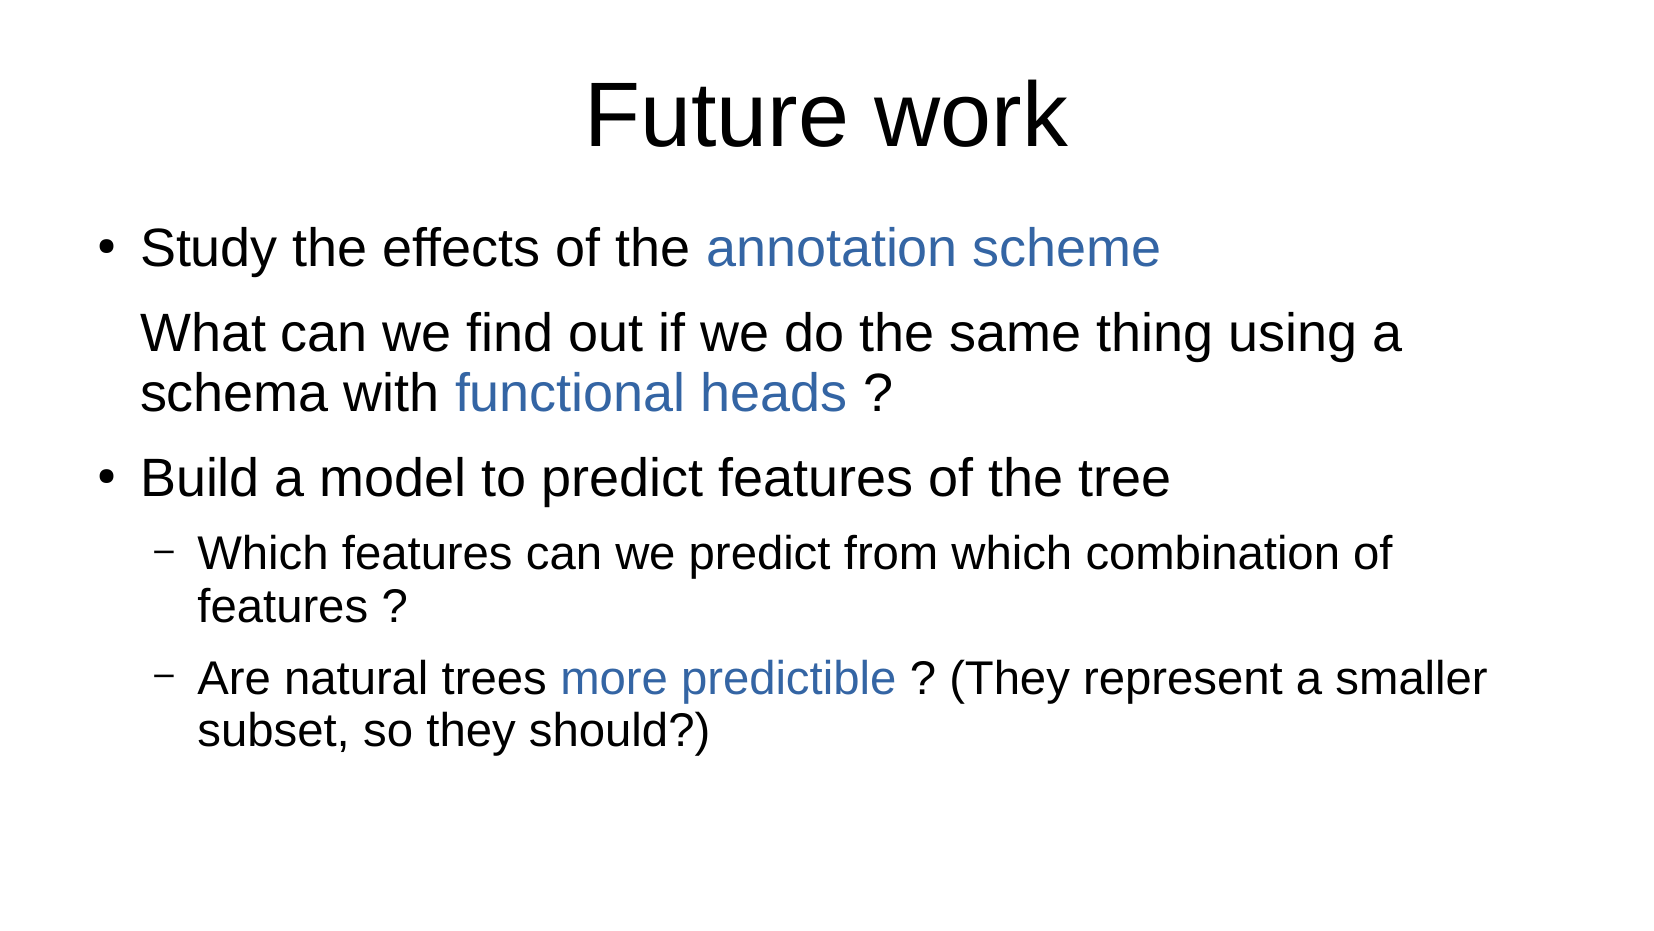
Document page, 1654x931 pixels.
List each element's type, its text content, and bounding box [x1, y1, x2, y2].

list Study the effects of the annotation scheme What can we find out if we do the same thing using a schema with functional heads ? Build a model to predict features of the tree Which features can we predict from which combination of features ? Are natural trees more predictible ? (They represent a smaller subset, so they should?) [82, 217, 1571, 758]
title Future work [82, 37, 1571, 193]
